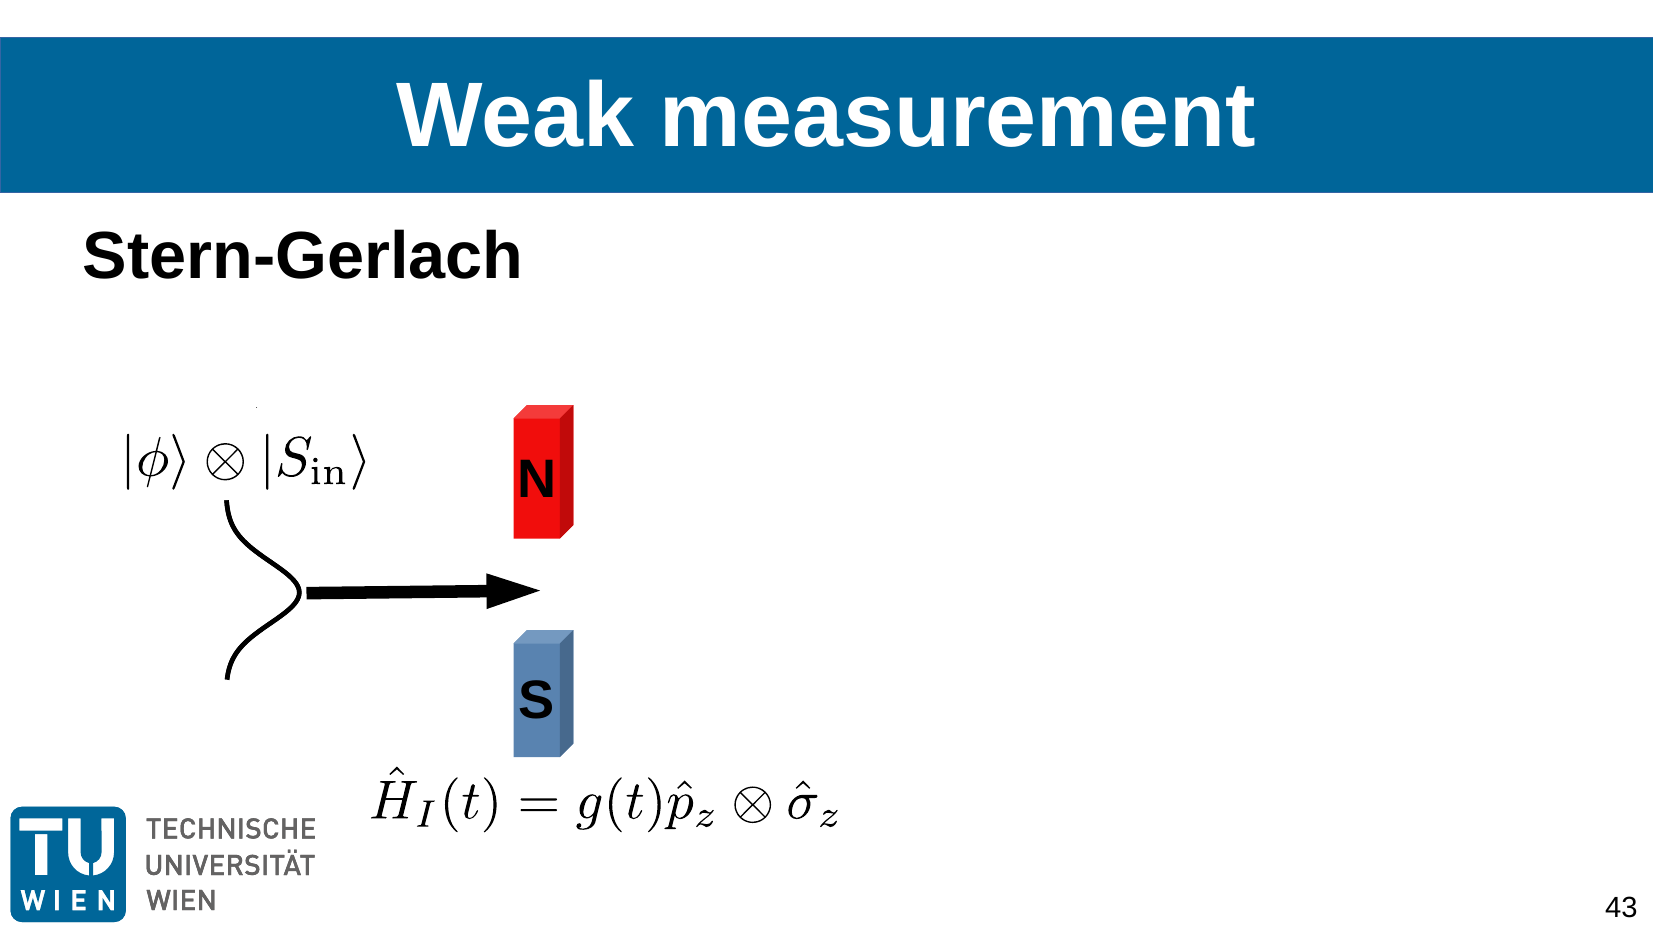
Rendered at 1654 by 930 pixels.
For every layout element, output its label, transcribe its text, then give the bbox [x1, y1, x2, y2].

picture [356, 765, 843, 841]
text_box S [513, 644, 559, 758]
title Weak measurement [0, 37, 1653, 193]
picture [113, 407, 382, 692]
text_box N [513, 419, 559, 539]
list Stern-Gerlach [82, 217, 1571, 301]
